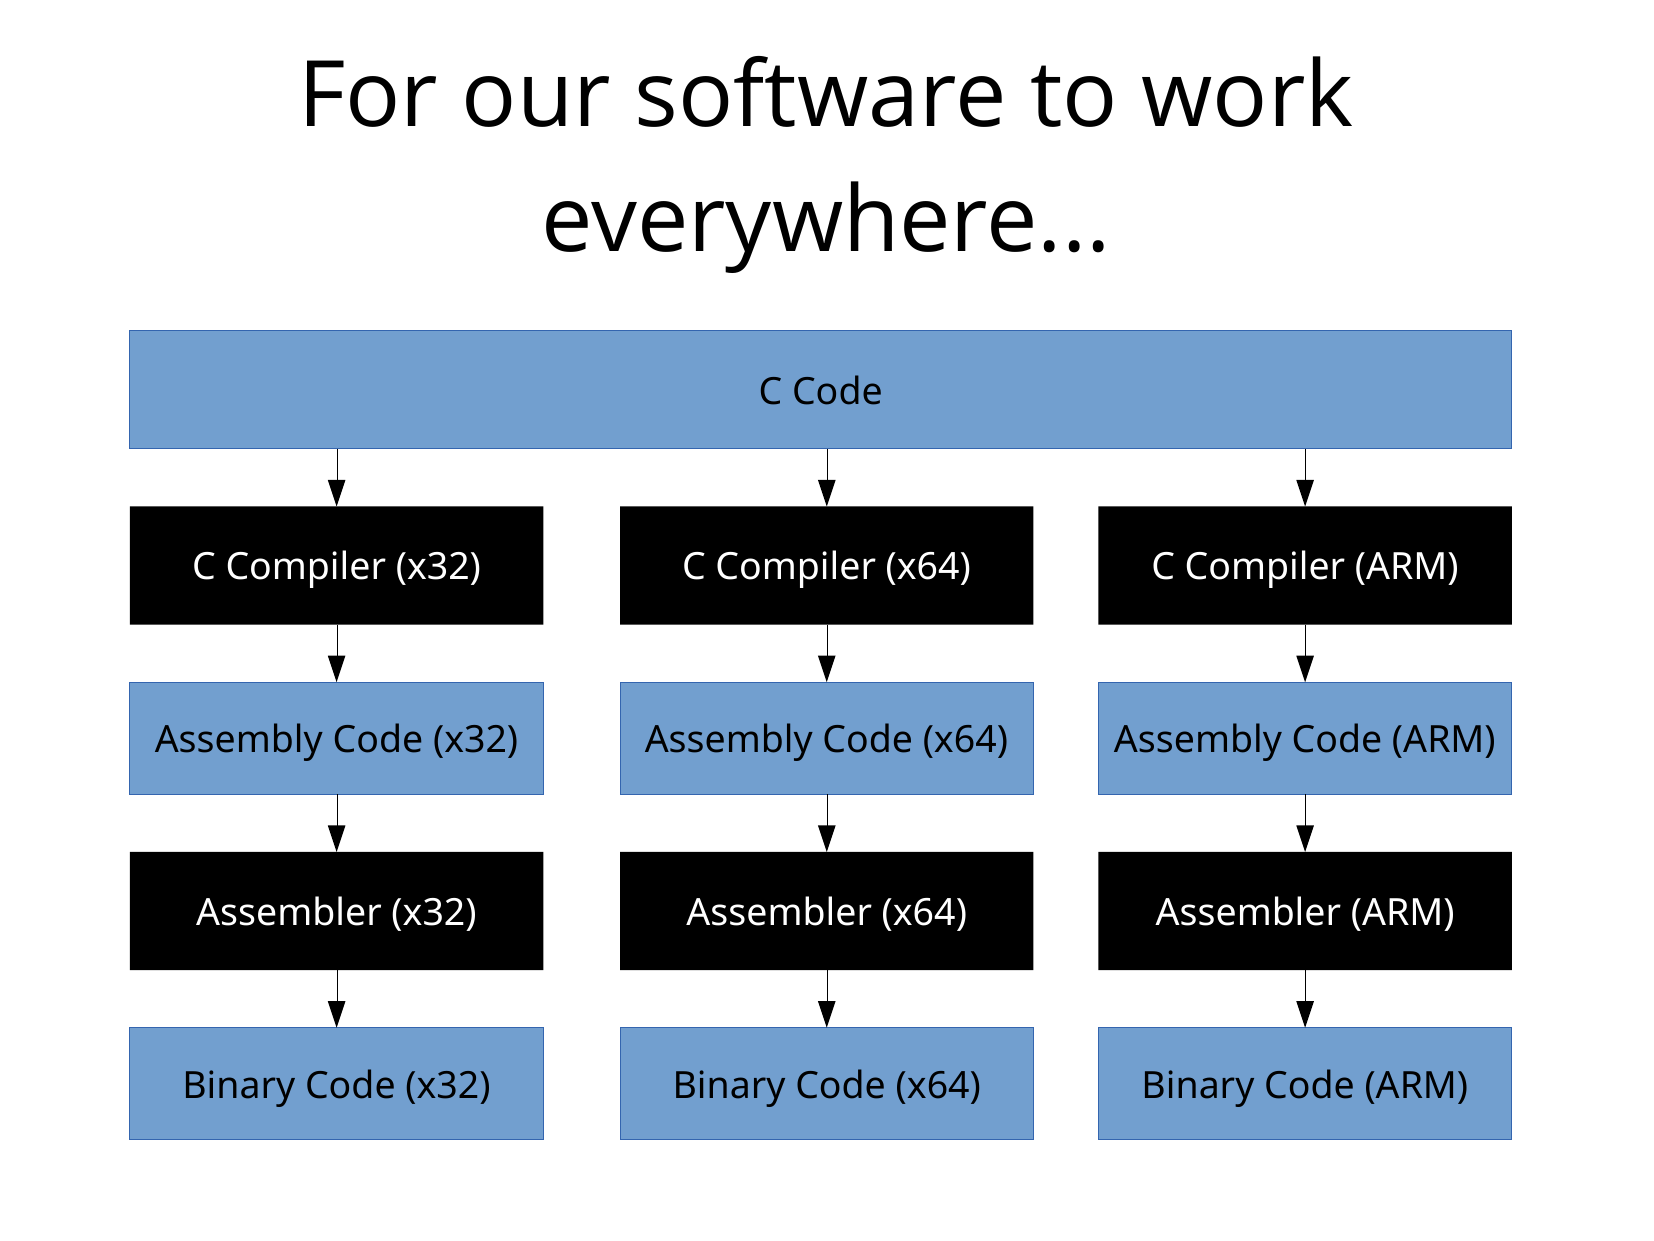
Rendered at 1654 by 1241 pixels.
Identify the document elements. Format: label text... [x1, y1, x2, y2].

text_box Binary Code (x64) [620, 1027, 1034, 1140]
text_box C Compiler (x32) [129, 506, 544, 625]
text_box C Code [129, 330, 1512, 449]
text_box Assembly Code (x64) [620, 682, 1034, 795]
text_box Assembler (x64) [620, 851, 1034, 971]
text_box Assembly Code (ARM) [1098, 682, 1512, 795]
title For our software to work everywhere... [82, 27, 1571, 279]
text_box Assembler (x32) [129, 851, 544, 971]
text_box C Compiler (x64) [620, 506, 1034, 625]
text_box Binary Code (ARM) [1098, 1027, 1512, 1140]
text_box C Compiler (ARM) [1098, 506, 1512, 625]
text_box Assembly Code (x32) [129, 682, 544, 795]
text_box Assembler (ARM) [1098, 851, 1512, 971]
text_box Binary Code (x32) [129, 1027, 544, 1140]
